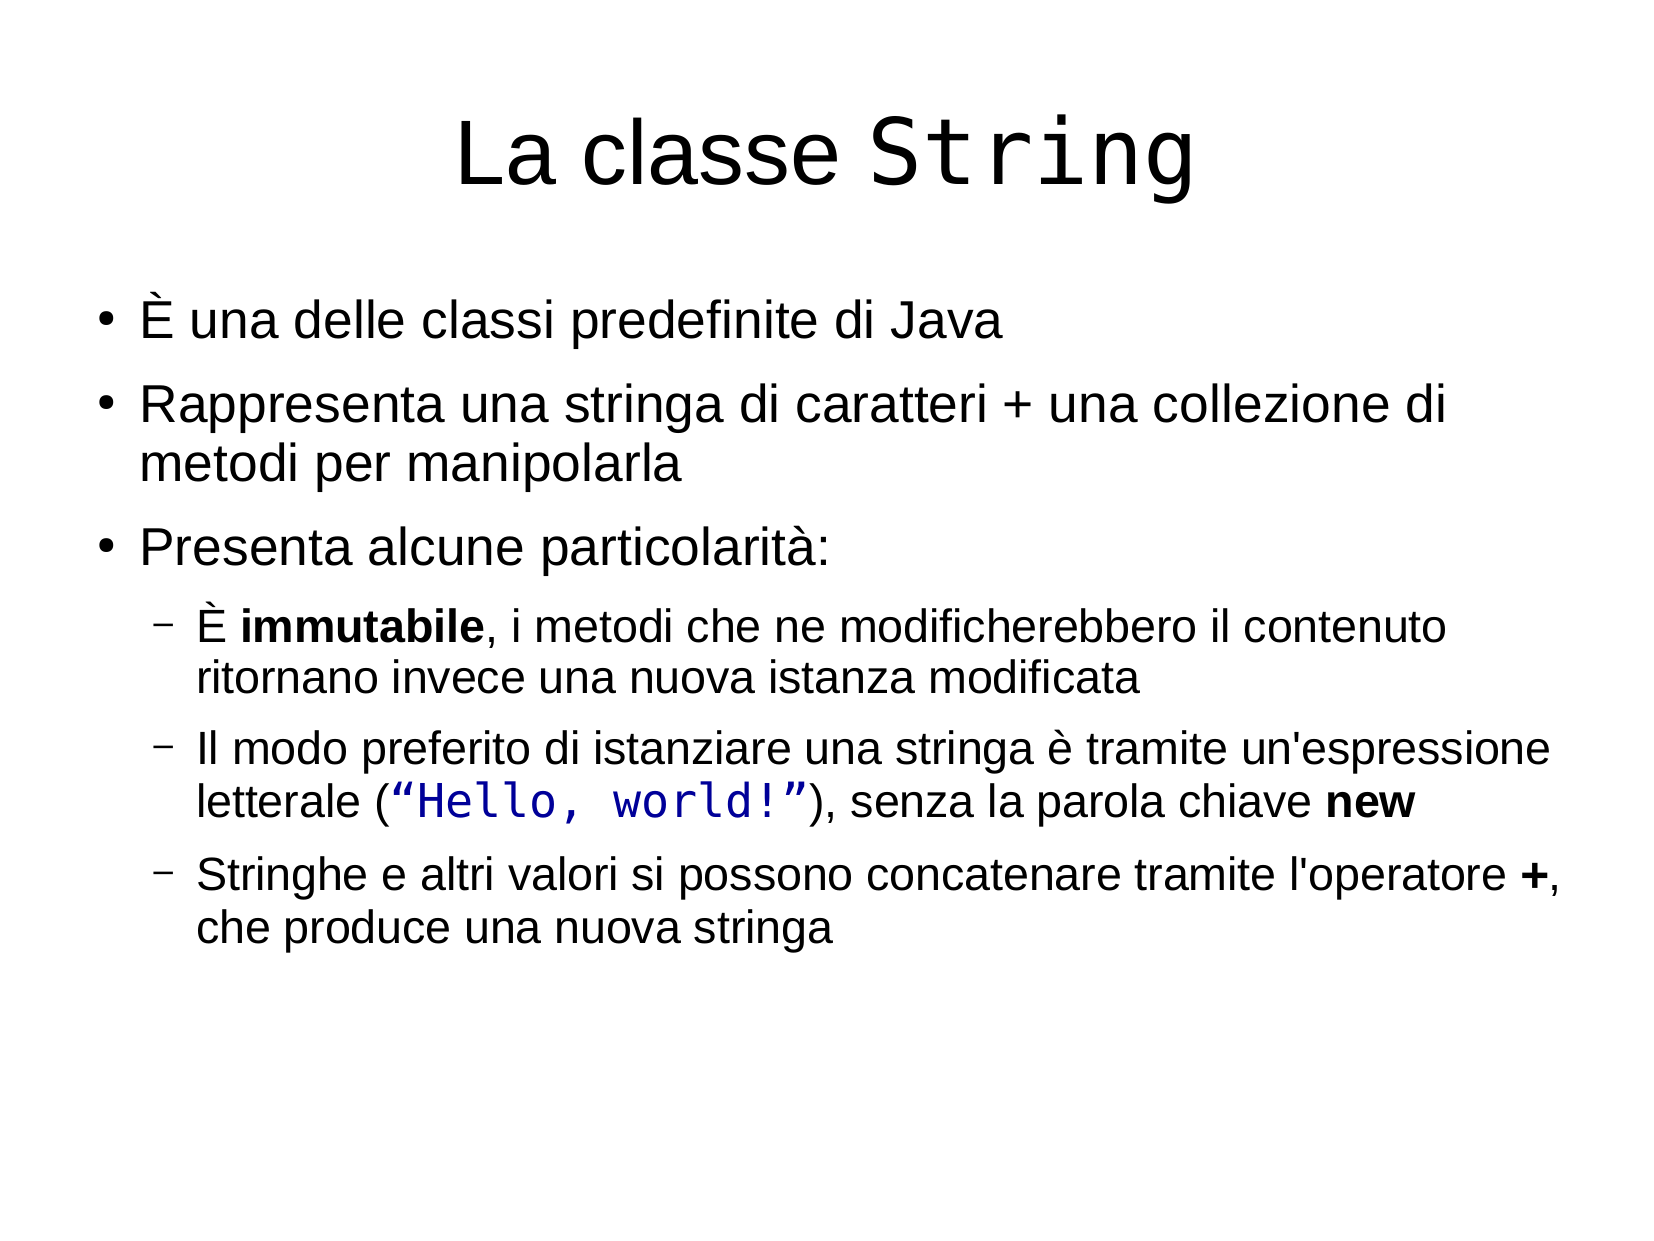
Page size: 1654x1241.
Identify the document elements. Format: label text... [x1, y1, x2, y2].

list È una delle classi predefinite di Java Rappresenta una stringa di caratteri + una collezione di metodi per manipolarla Presenta alcune particolarità: È immutabile, i metodi che ne modificherebbero il contenuto ritornano invece una nuova istanza modificata Il modo preferito di istanziare una stringa è tramite un'espressione letterale (“Hello, world!”), senza la parola chiave new Stringhe e altri valori si possono concatenare tramite l'operatore +, che produce una nuova stringa [82, 290, 1571, 1010]
title La classe String [82, 49, 1571, 257]
